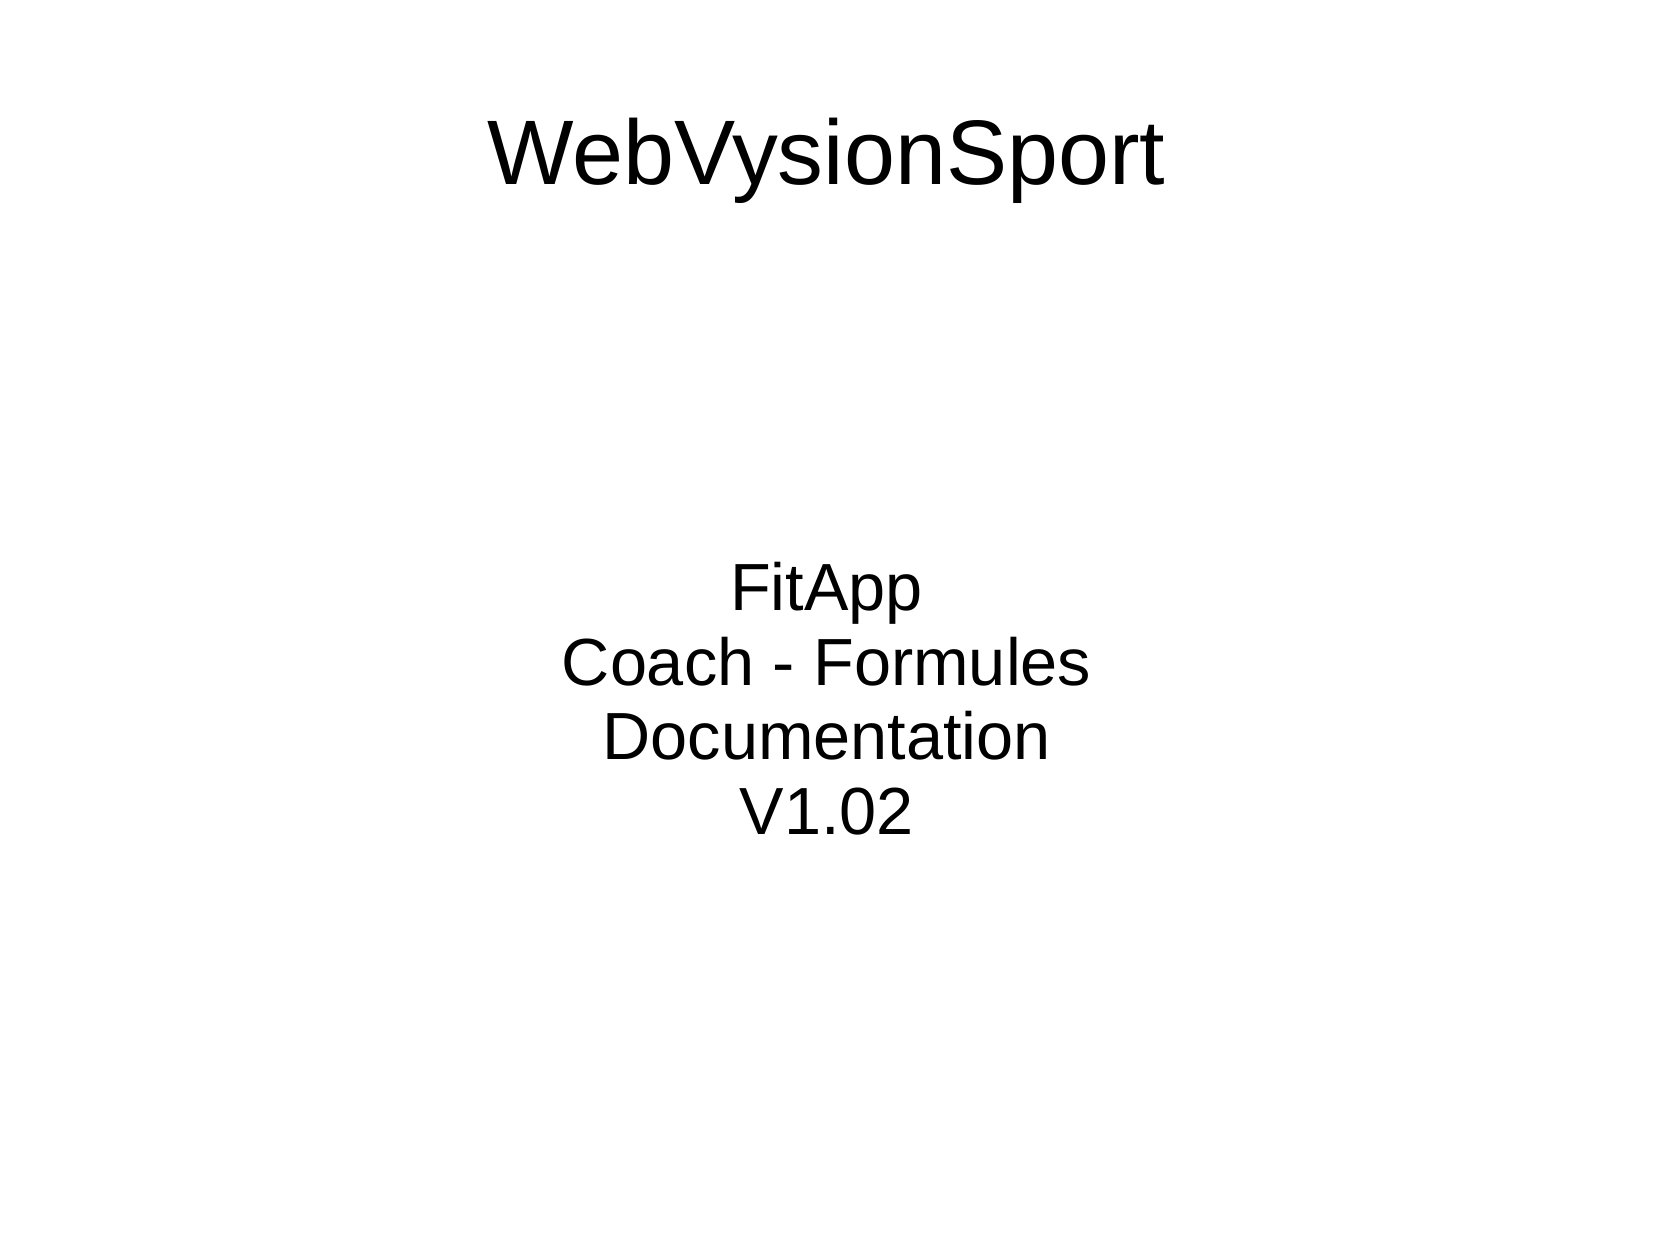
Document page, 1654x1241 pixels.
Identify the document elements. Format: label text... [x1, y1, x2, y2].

subtitle FitApp Coach - Formules Documentation V1.02 [82, 290, 1571, 1109]
title WebVysionSport [82, 49, 1571, 257]
